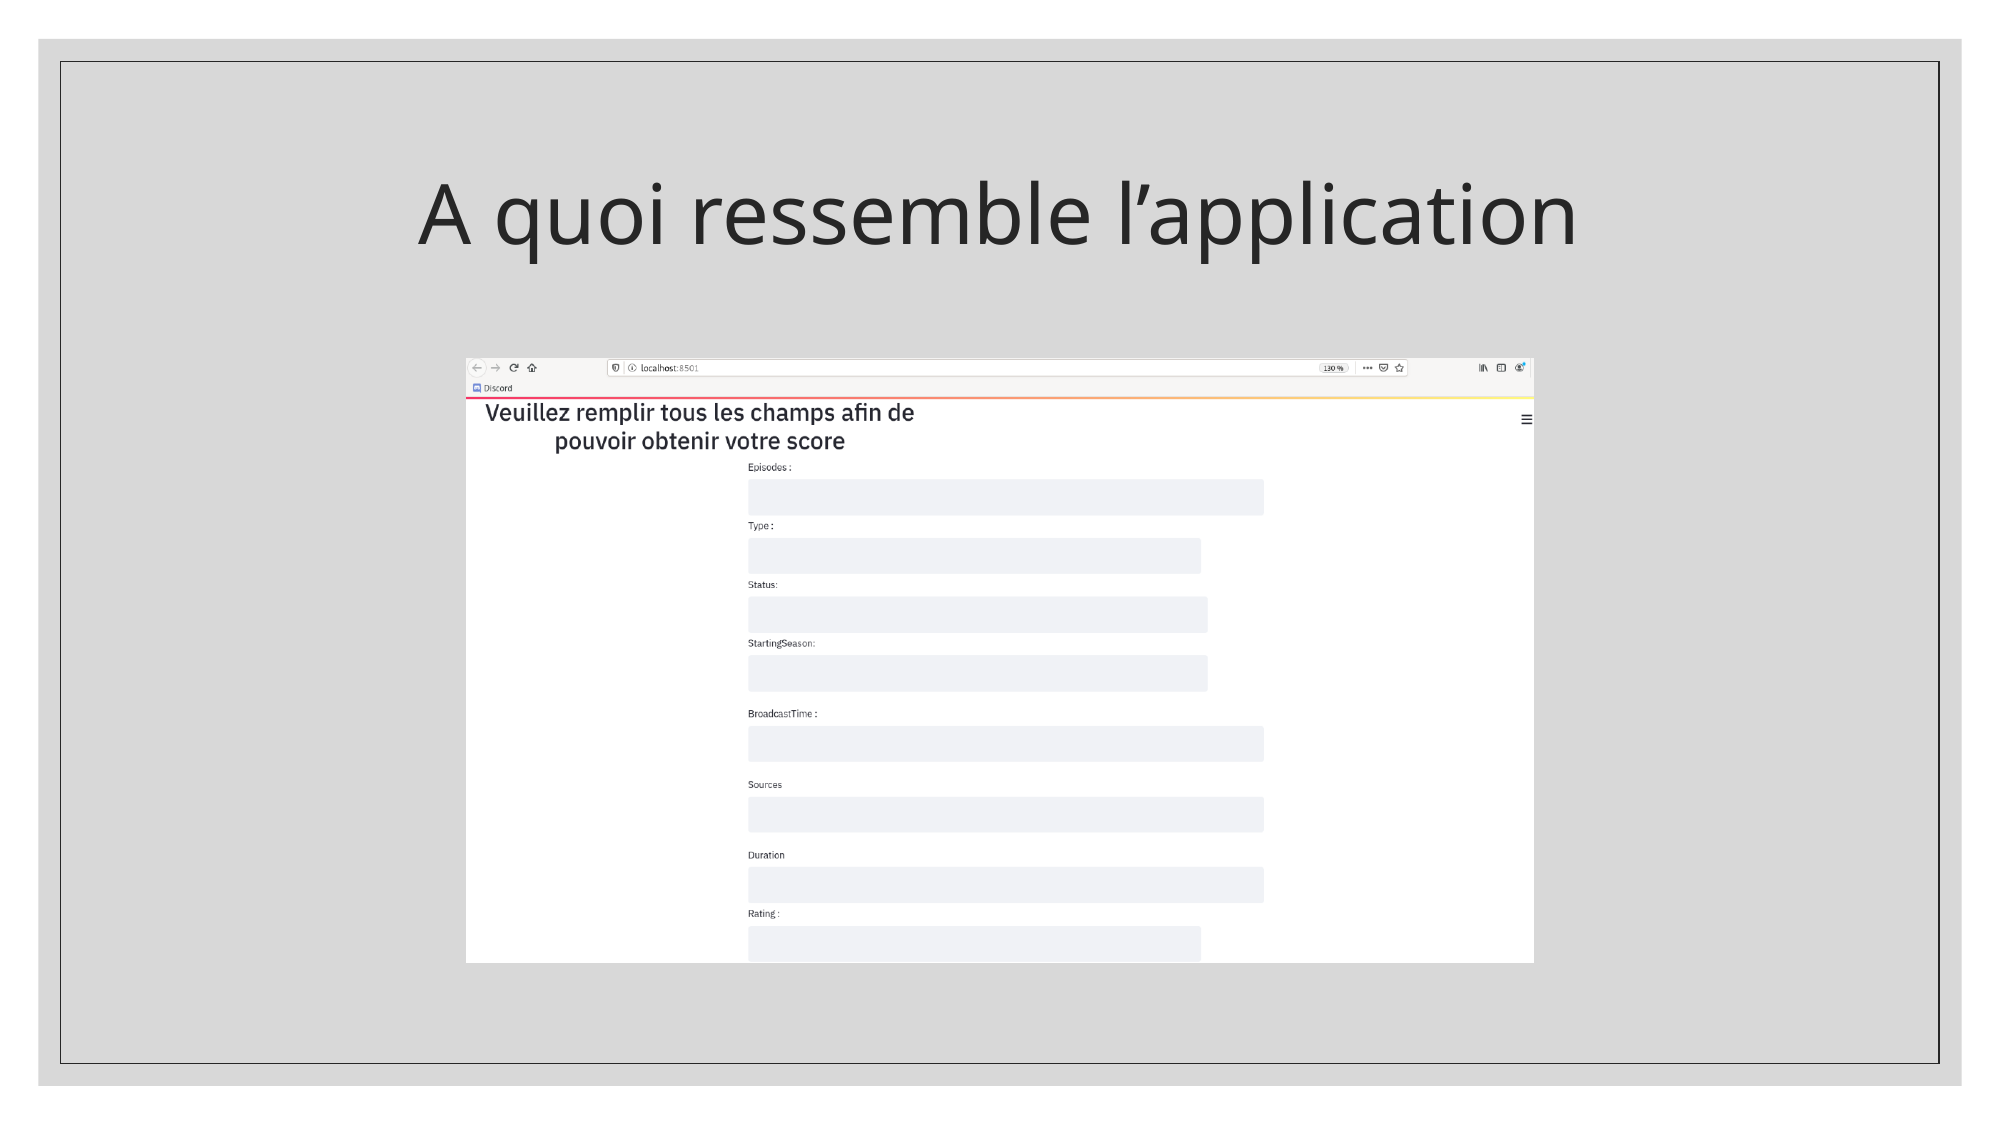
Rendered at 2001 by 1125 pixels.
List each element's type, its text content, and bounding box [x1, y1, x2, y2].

title A quoi ressemble l’application [174, 105, 1825, 331]
picture [466, 358, 1534, 963]
